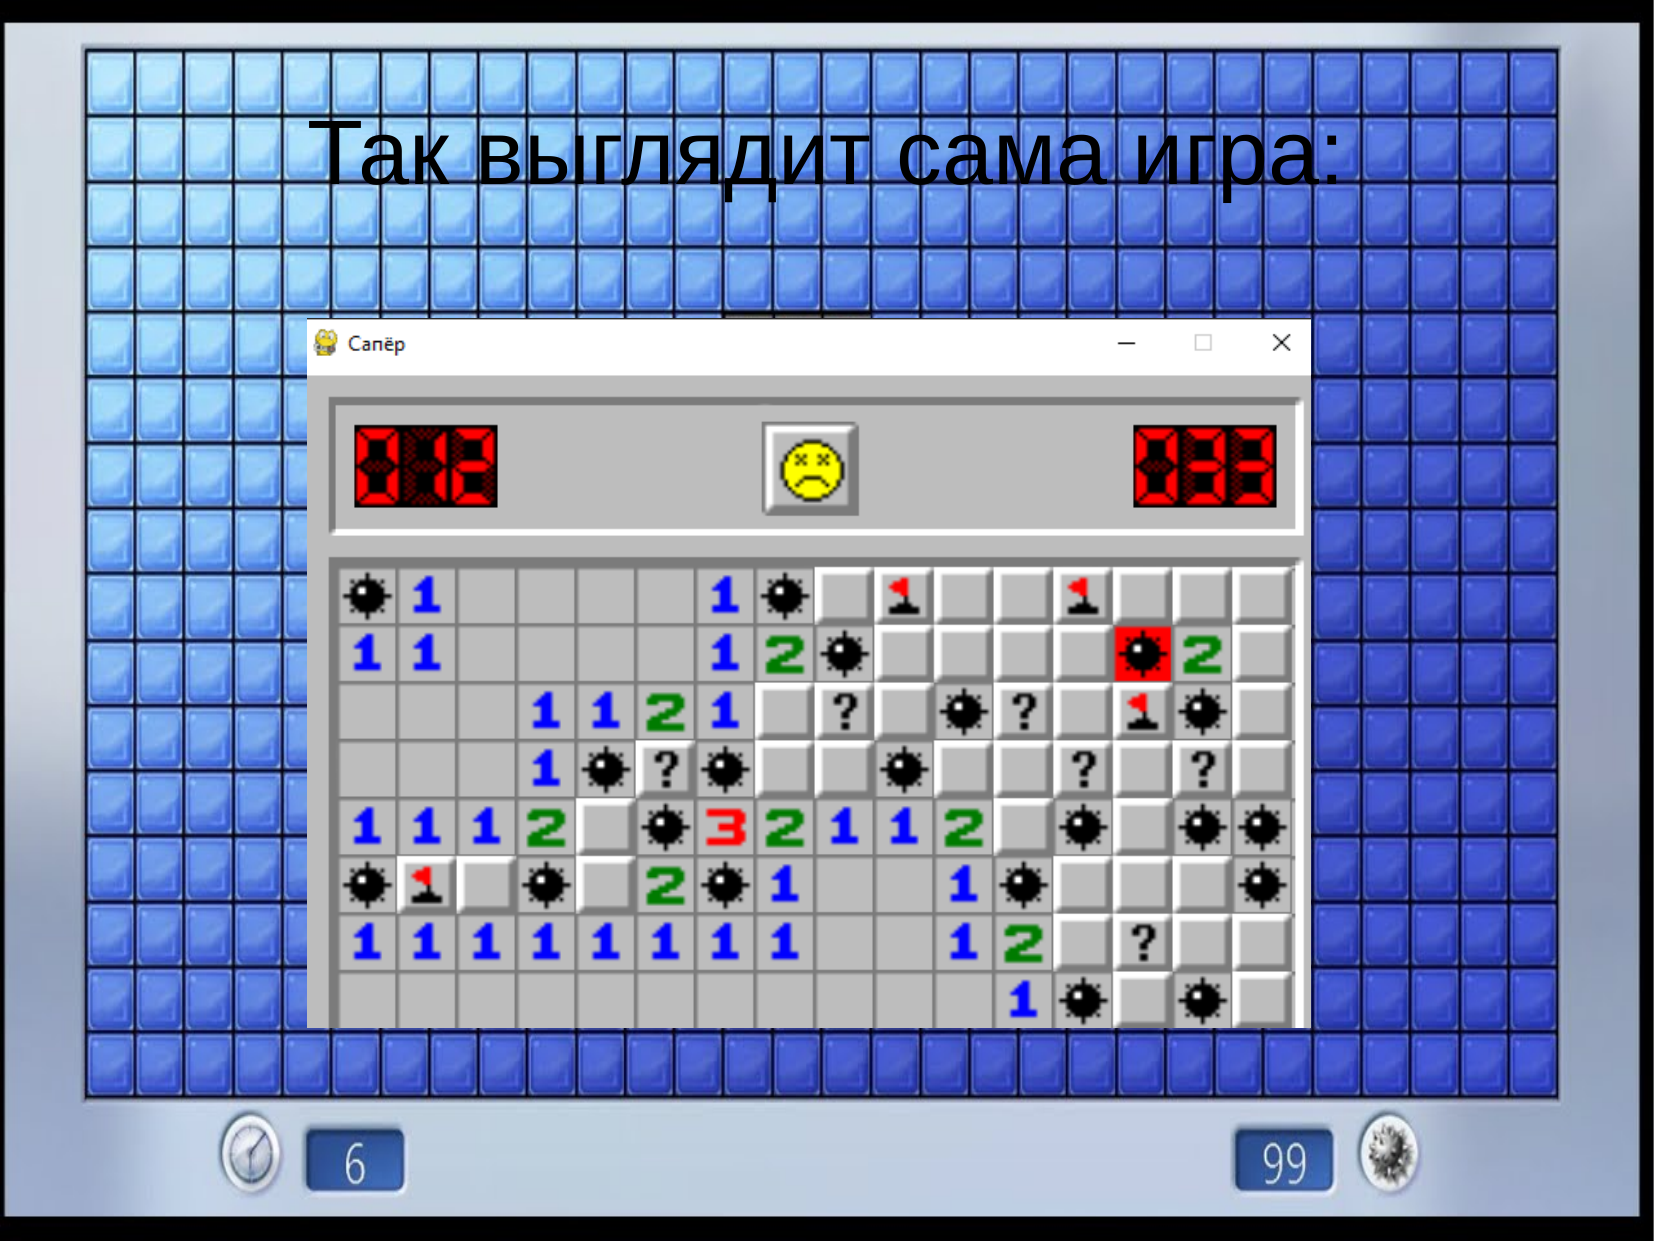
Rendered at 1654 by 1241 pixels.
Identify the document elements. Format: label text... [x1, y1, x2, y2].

picture [0, 0, 1654, 1241]
title Так выглядит сама игра: [82, 49, 1571, 257]
